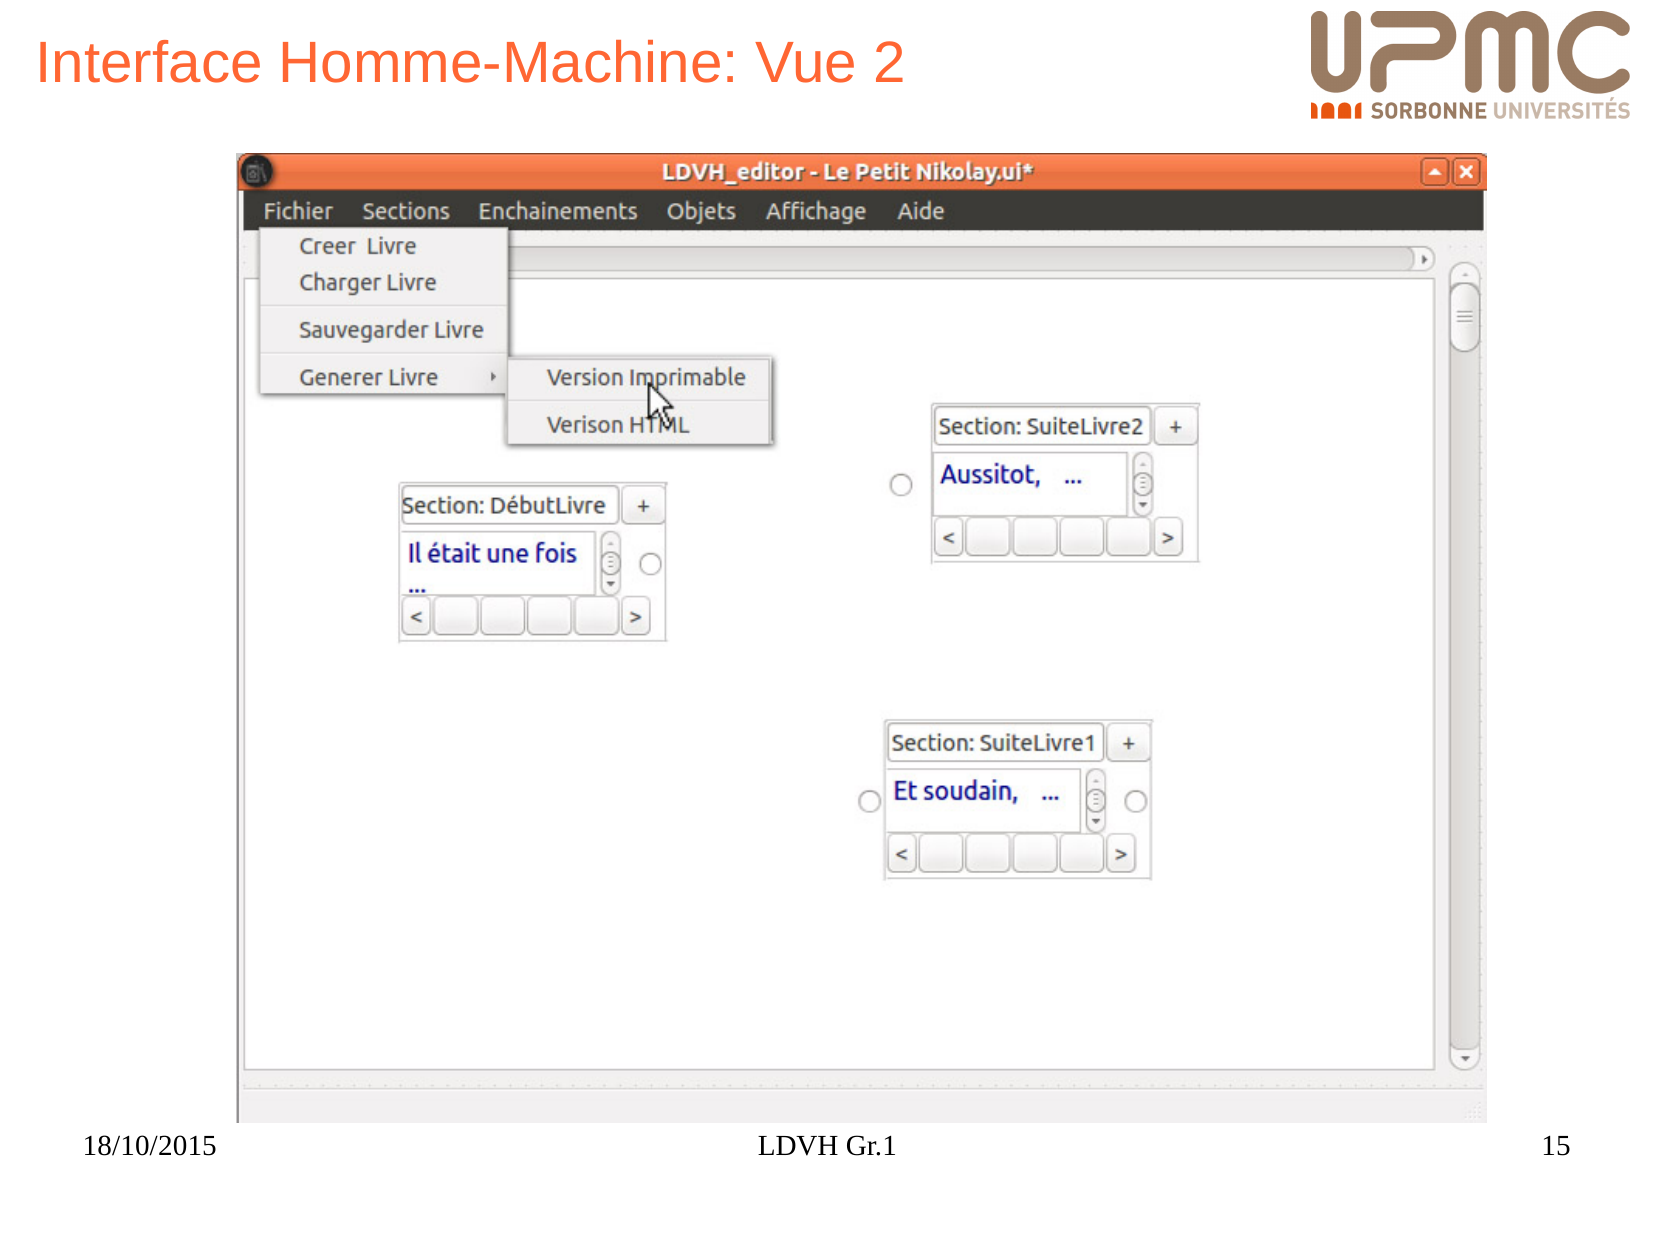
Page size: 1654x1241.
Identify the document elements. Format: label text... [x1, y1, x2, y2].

title Interface Homme-Machine: Vue 2 [35, 0, 1241, 130]
picture [236, 153, 1487, 1123]
picture [1311, 11, 1630, 120]
